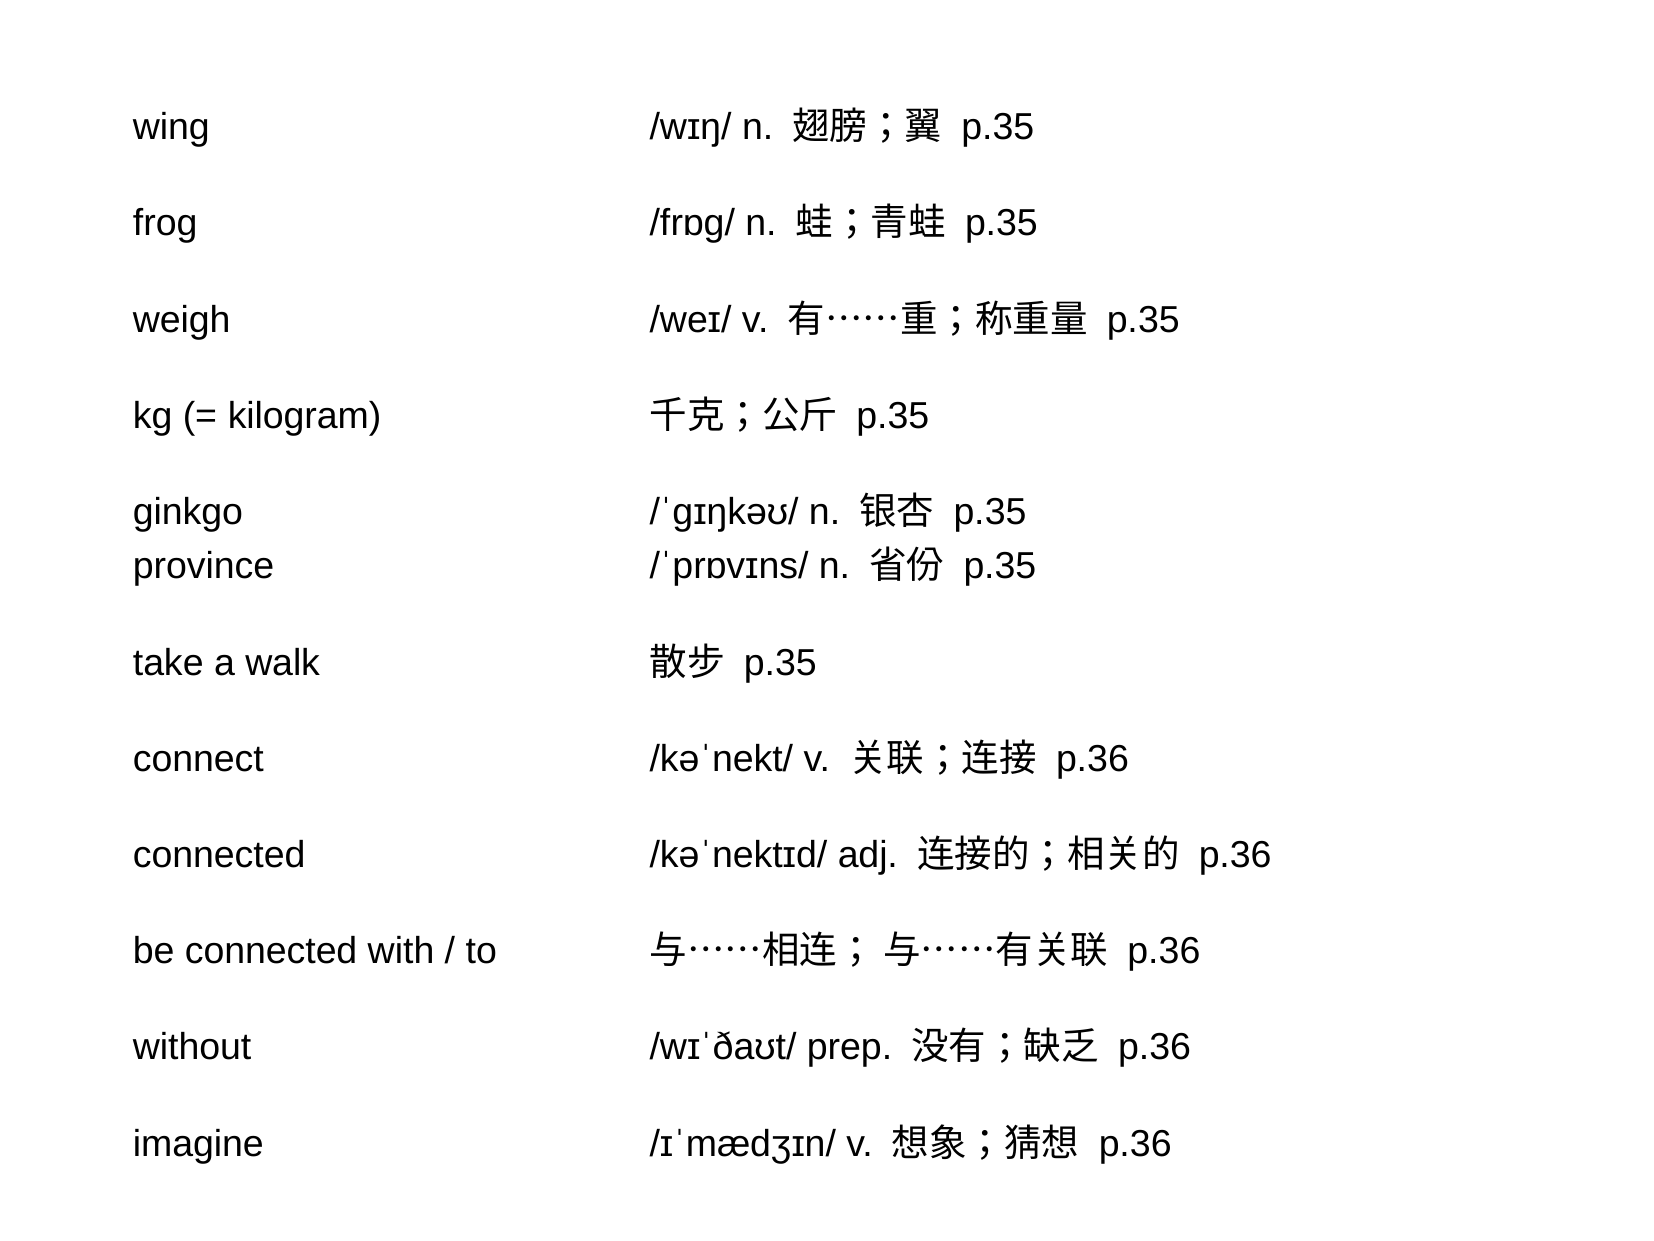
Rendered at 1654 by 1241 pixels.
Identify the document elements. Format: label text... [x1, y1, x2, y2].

text_box wing /wɪŋ/ n. 翅膀；翼 p.35 frog /frɒɡ/ n. 蛙；青蛙 p.35 weigh /weɪ/ v. 有……重；称重量 p.35 kg (= kilogram) 千克；公斤 p.35 ginkgo /ˈɡɪŋkəʊ/ n. 银杏 p.35 province /ˈprɒvɪns/ n. 省份 p.35 take a walk 散步 p.35 connect /kəˈnekt/ v. 关联；连接 p.36 connected /kəˈnektɪd/ adj. 连接的；相关的 p.36 be connected with / to 与……相连； 与……有关联 p.36 without /wɪˈðaʊt/ prep. 没有；缺乏 p.36 imagine /ɪˈmædʒɪn/ v. 想象；猜想 p.36 [118, 88, 1509, 1155]
